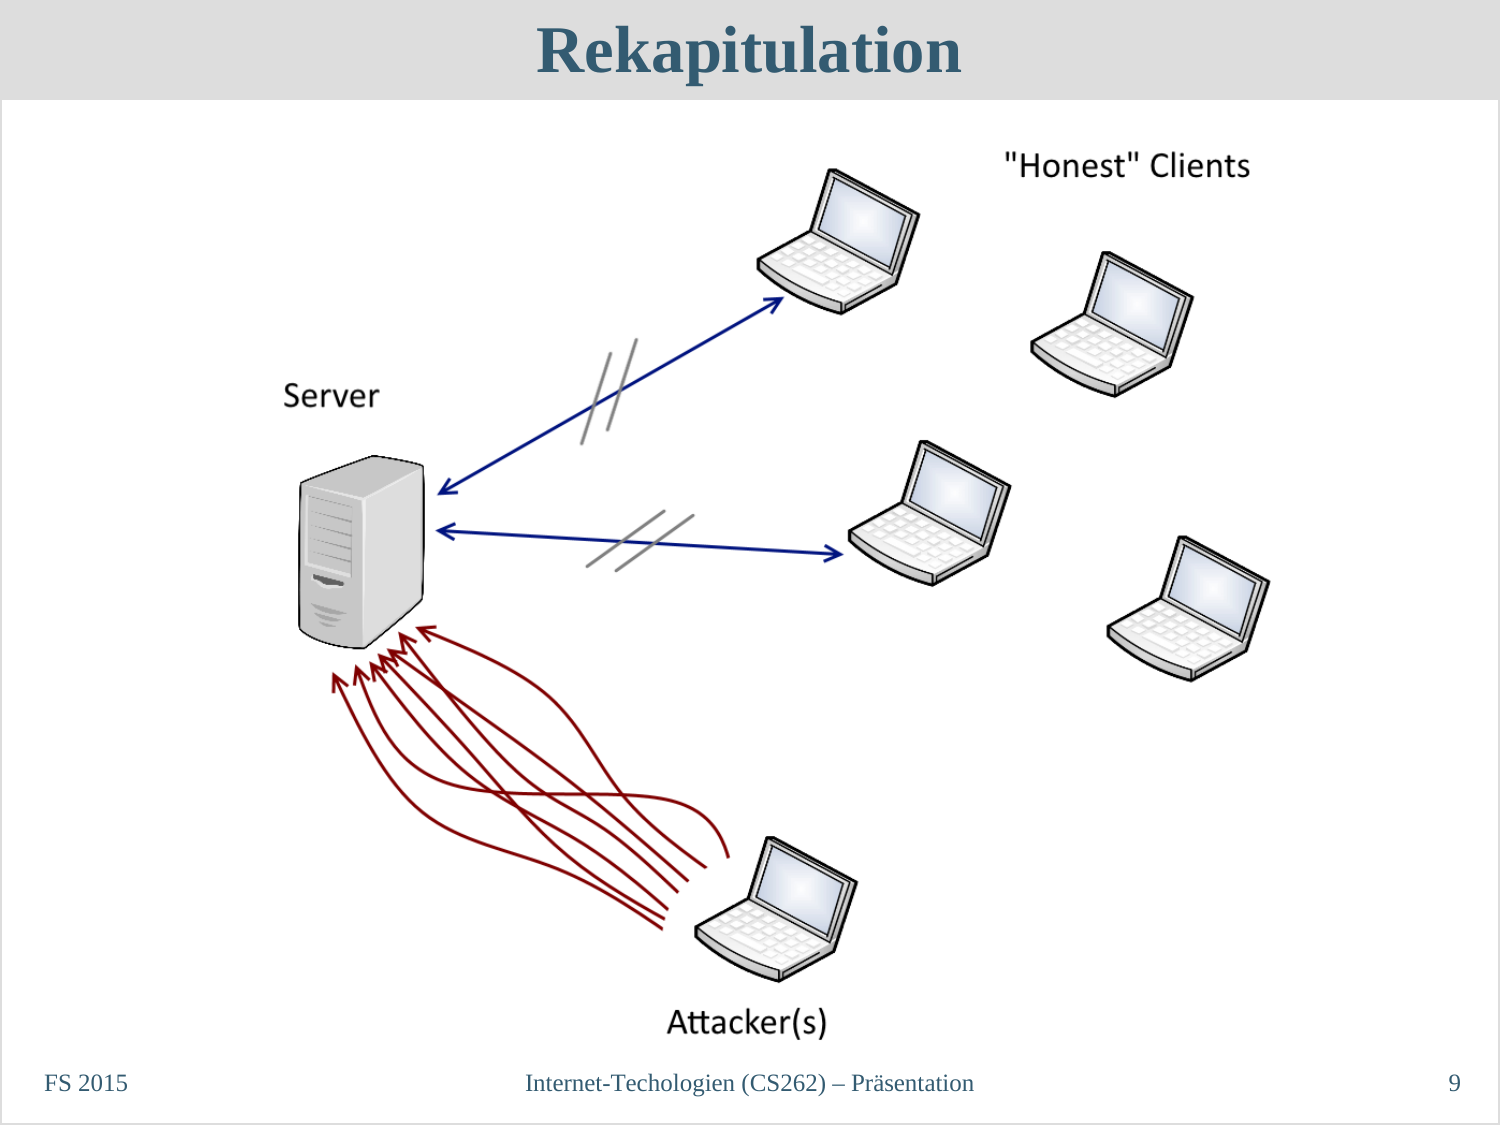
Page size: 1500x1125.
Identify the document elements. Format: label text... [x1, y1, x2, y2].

text_box <number> [1375, 1058, 1477, 1097]
text_box Internet-Techologien (CS262) – Präsentation [300, 1069, 1201, 1107]
text_box FS 2015 [29, 1058, 195, 1097]
title Rekapitulation [0, 0, 1500, 100]
picture [135, 103, 1317, 1069]
